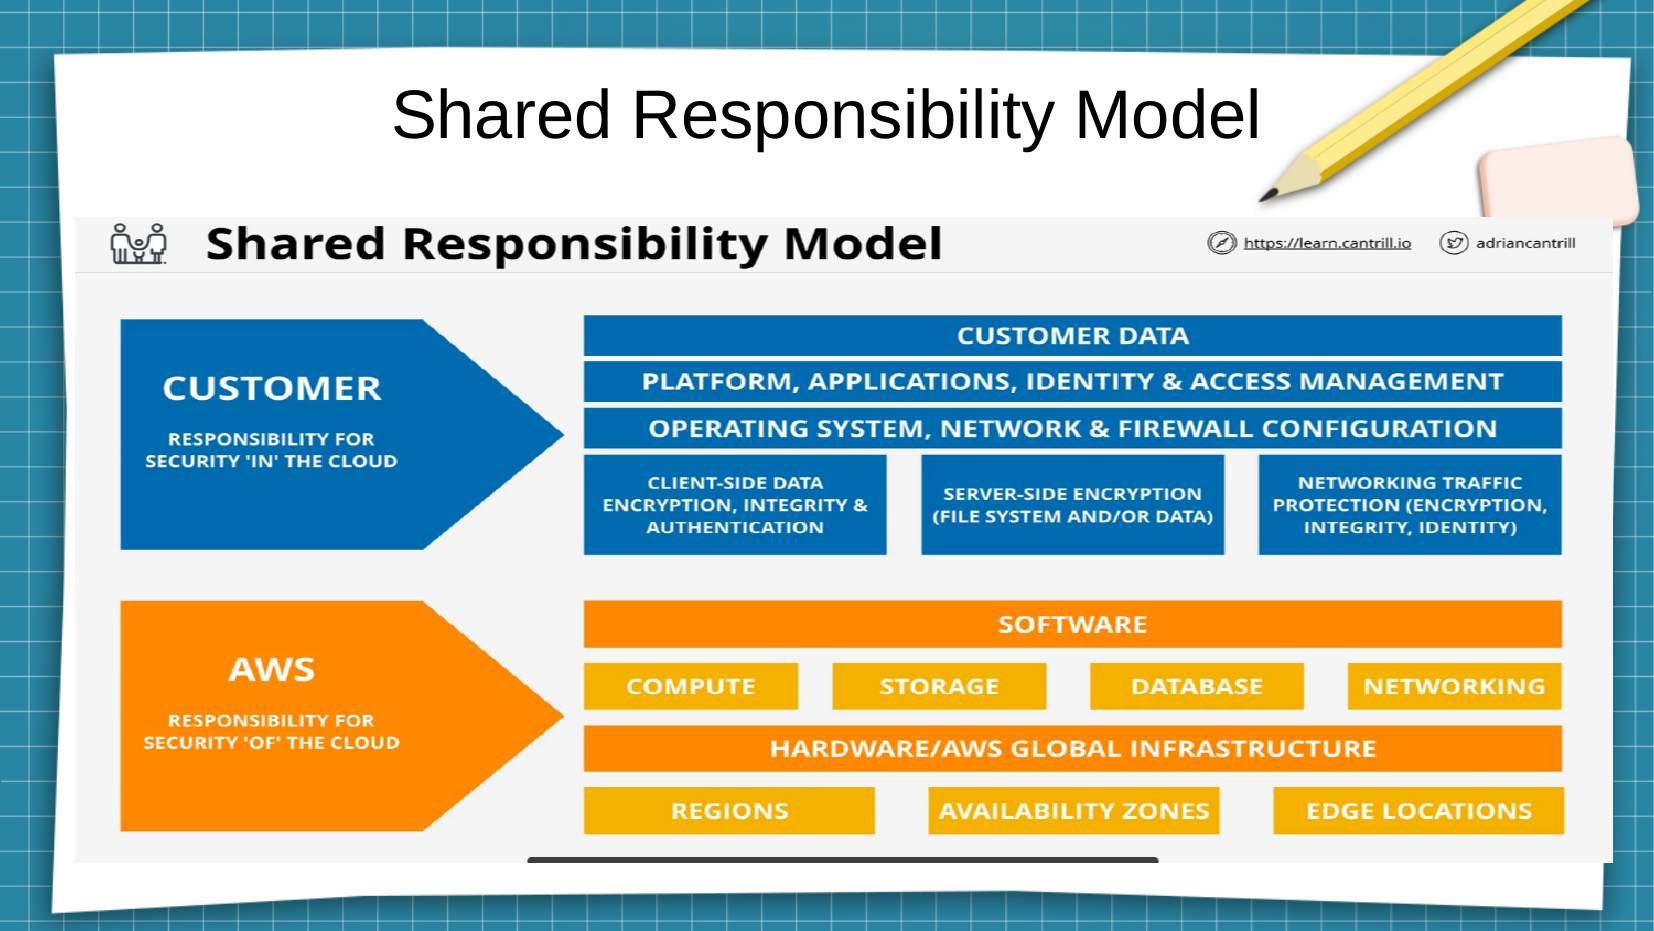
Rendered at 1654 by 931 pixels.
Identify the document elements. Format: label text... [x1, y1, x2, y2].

picture [0, 0, 1654, 931]
title Shared Responsibility Model [82, 37, 1571, 193]
